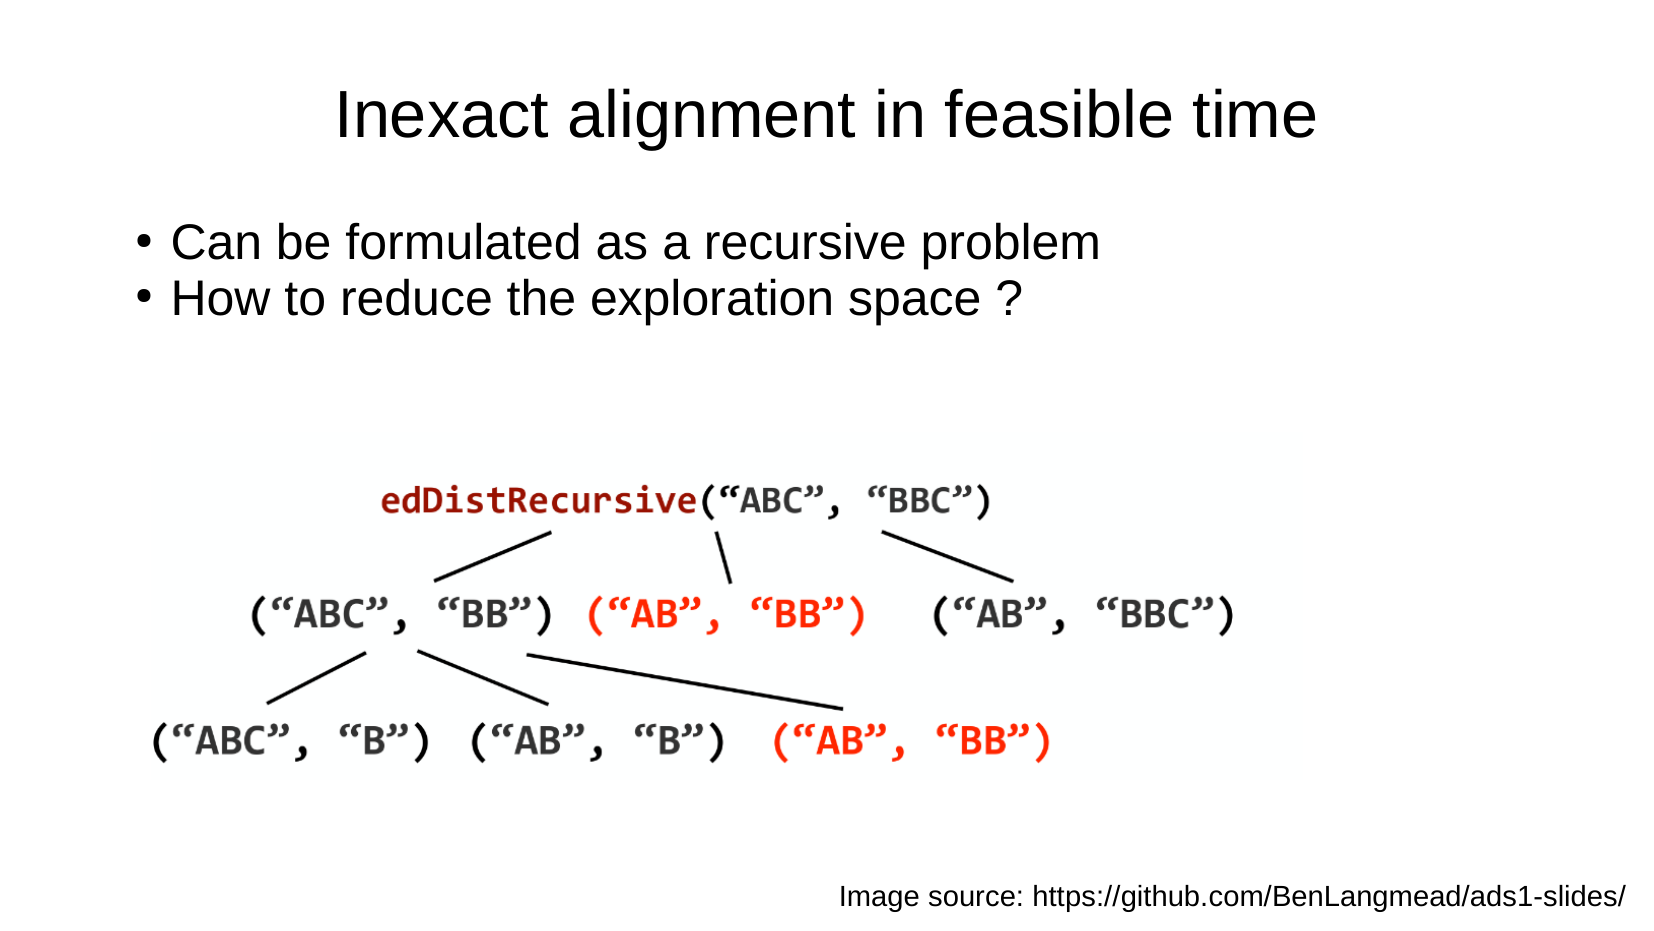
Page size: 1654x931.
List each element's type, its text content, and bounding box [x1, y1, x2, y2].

text_box Image source: https://github.com/BenLangmead/ads1-slides/ [824, 872, 1654, 928]
picture [151, 432, 1303, 780]
subtitle Can be formulated as a recursive problem How to reduce the exploration space ? [135, 214, 1624, 754]
title Inexact alignment in feasible time [82, 37, 1571, 193]
